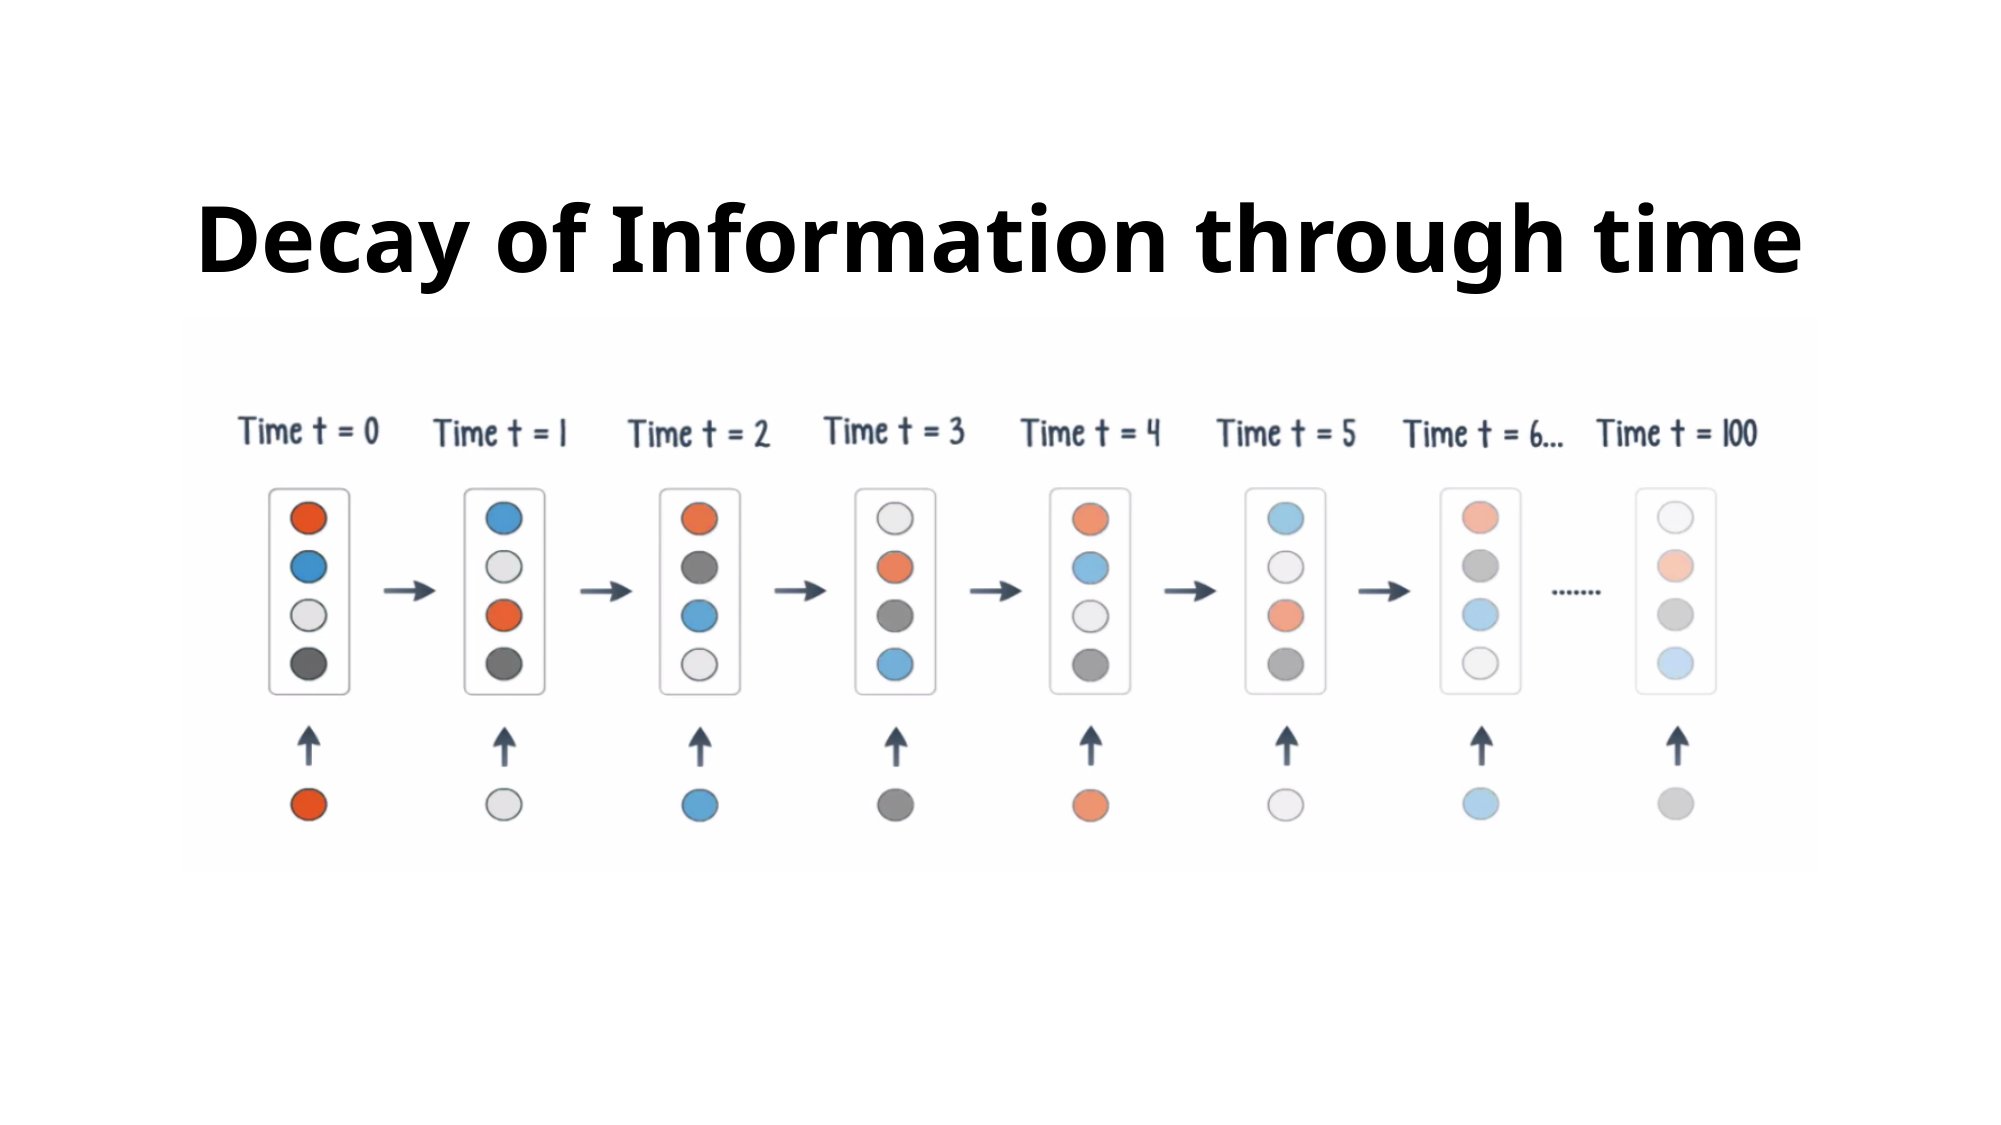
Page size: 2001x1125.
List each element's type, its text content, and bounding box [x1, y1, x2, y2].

picture [181, 317, 1819, 1026]
title Decay of Information through time [137, 133, 1863, 352]
